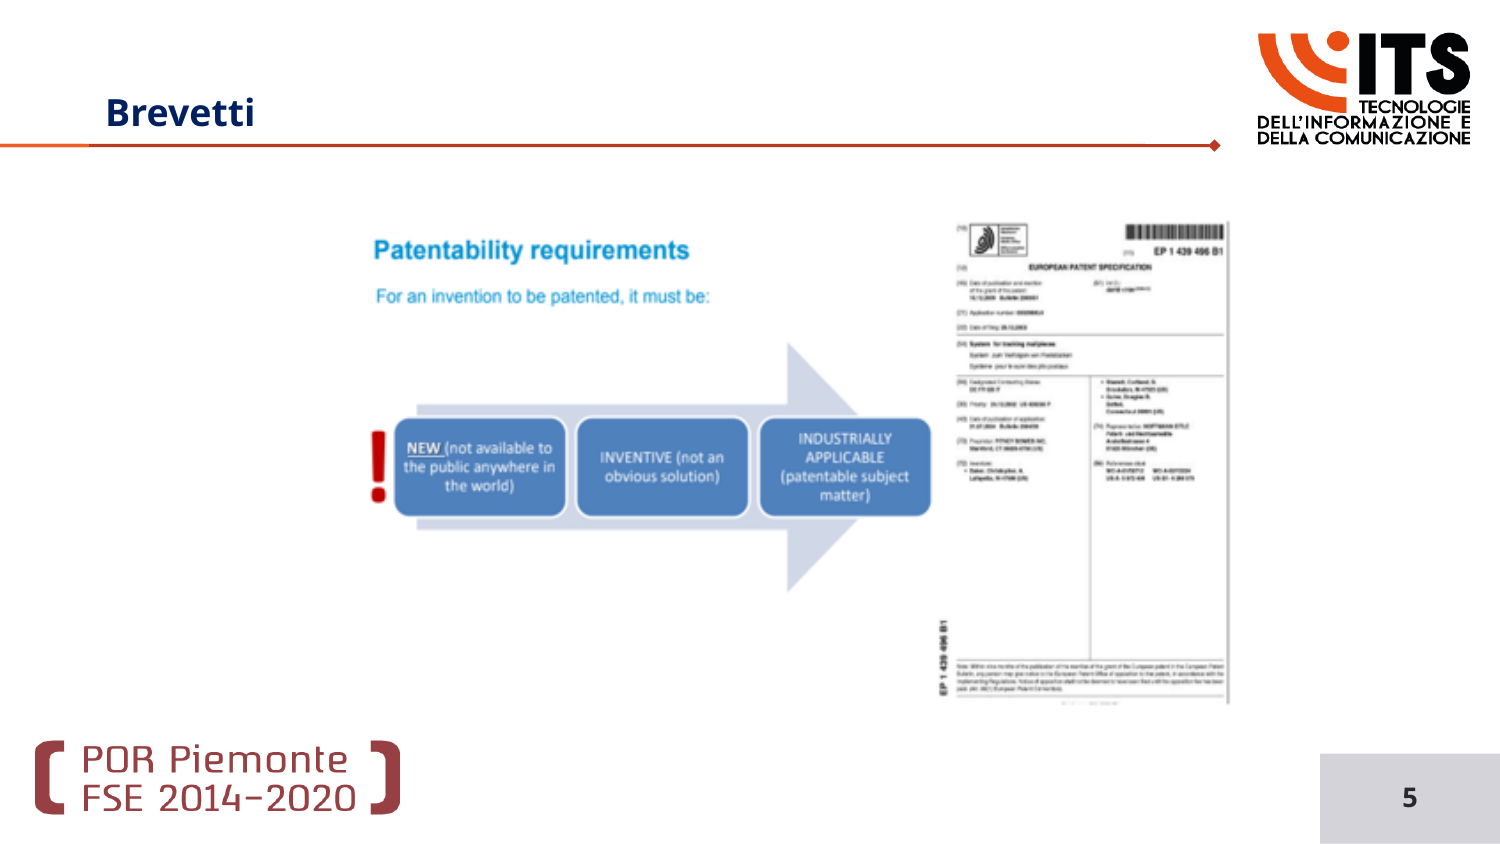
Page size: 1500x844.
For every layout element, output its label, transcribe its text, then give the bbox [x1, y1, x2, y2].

title Brevetti [90, 59, 1320, 150]
slide_number <numero> [1320, 753, 1500, 844]
picture [0, 0, 1500, 844]
